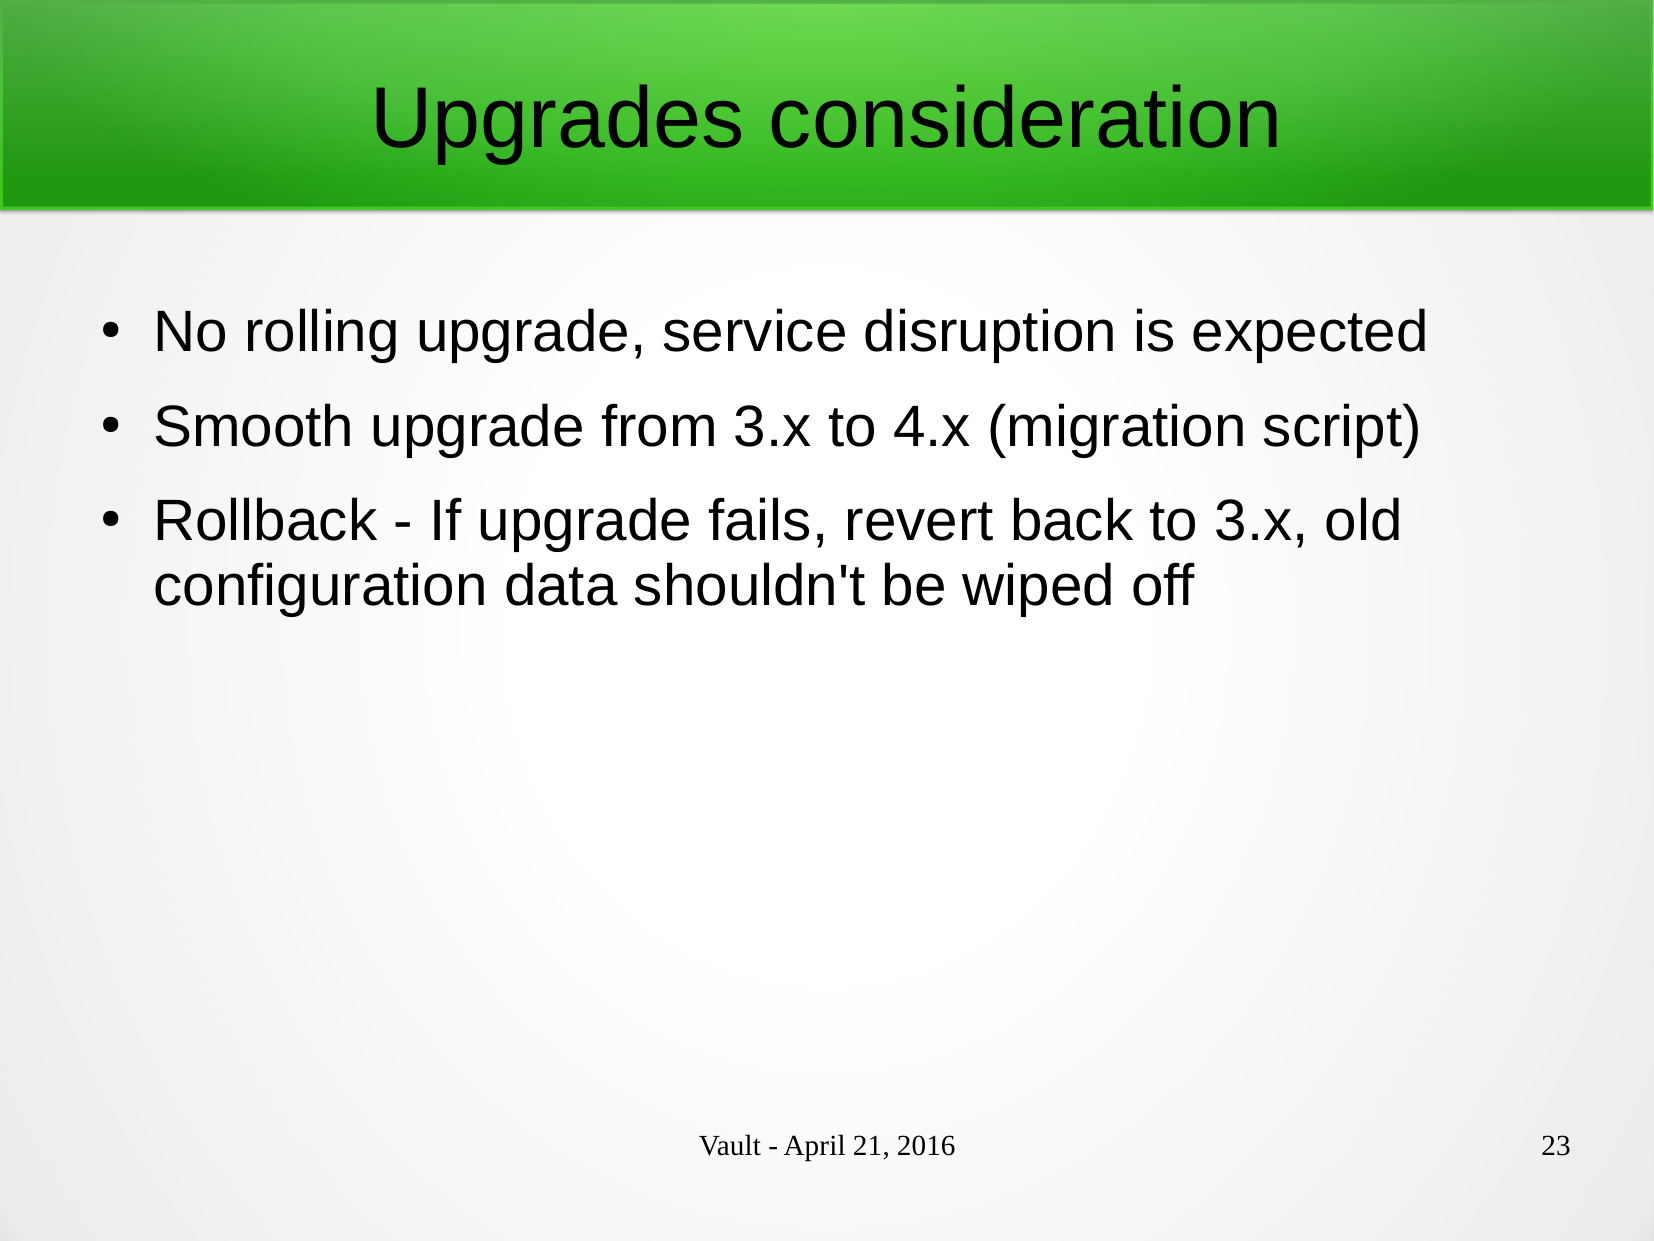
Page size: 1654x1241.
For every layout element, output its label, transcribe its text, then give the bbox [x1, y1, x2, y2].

title Upgrades consideration [82, 47, 1571, 189]
list No rolling upgrade, service disruption is expected Smooth upgrade from 3.x to 4.x (migration script) Rollback - If upgrade fails, revert back to 3.x, old configuration data shouldn't be wiped off [82, 299, 1571, 1019]
